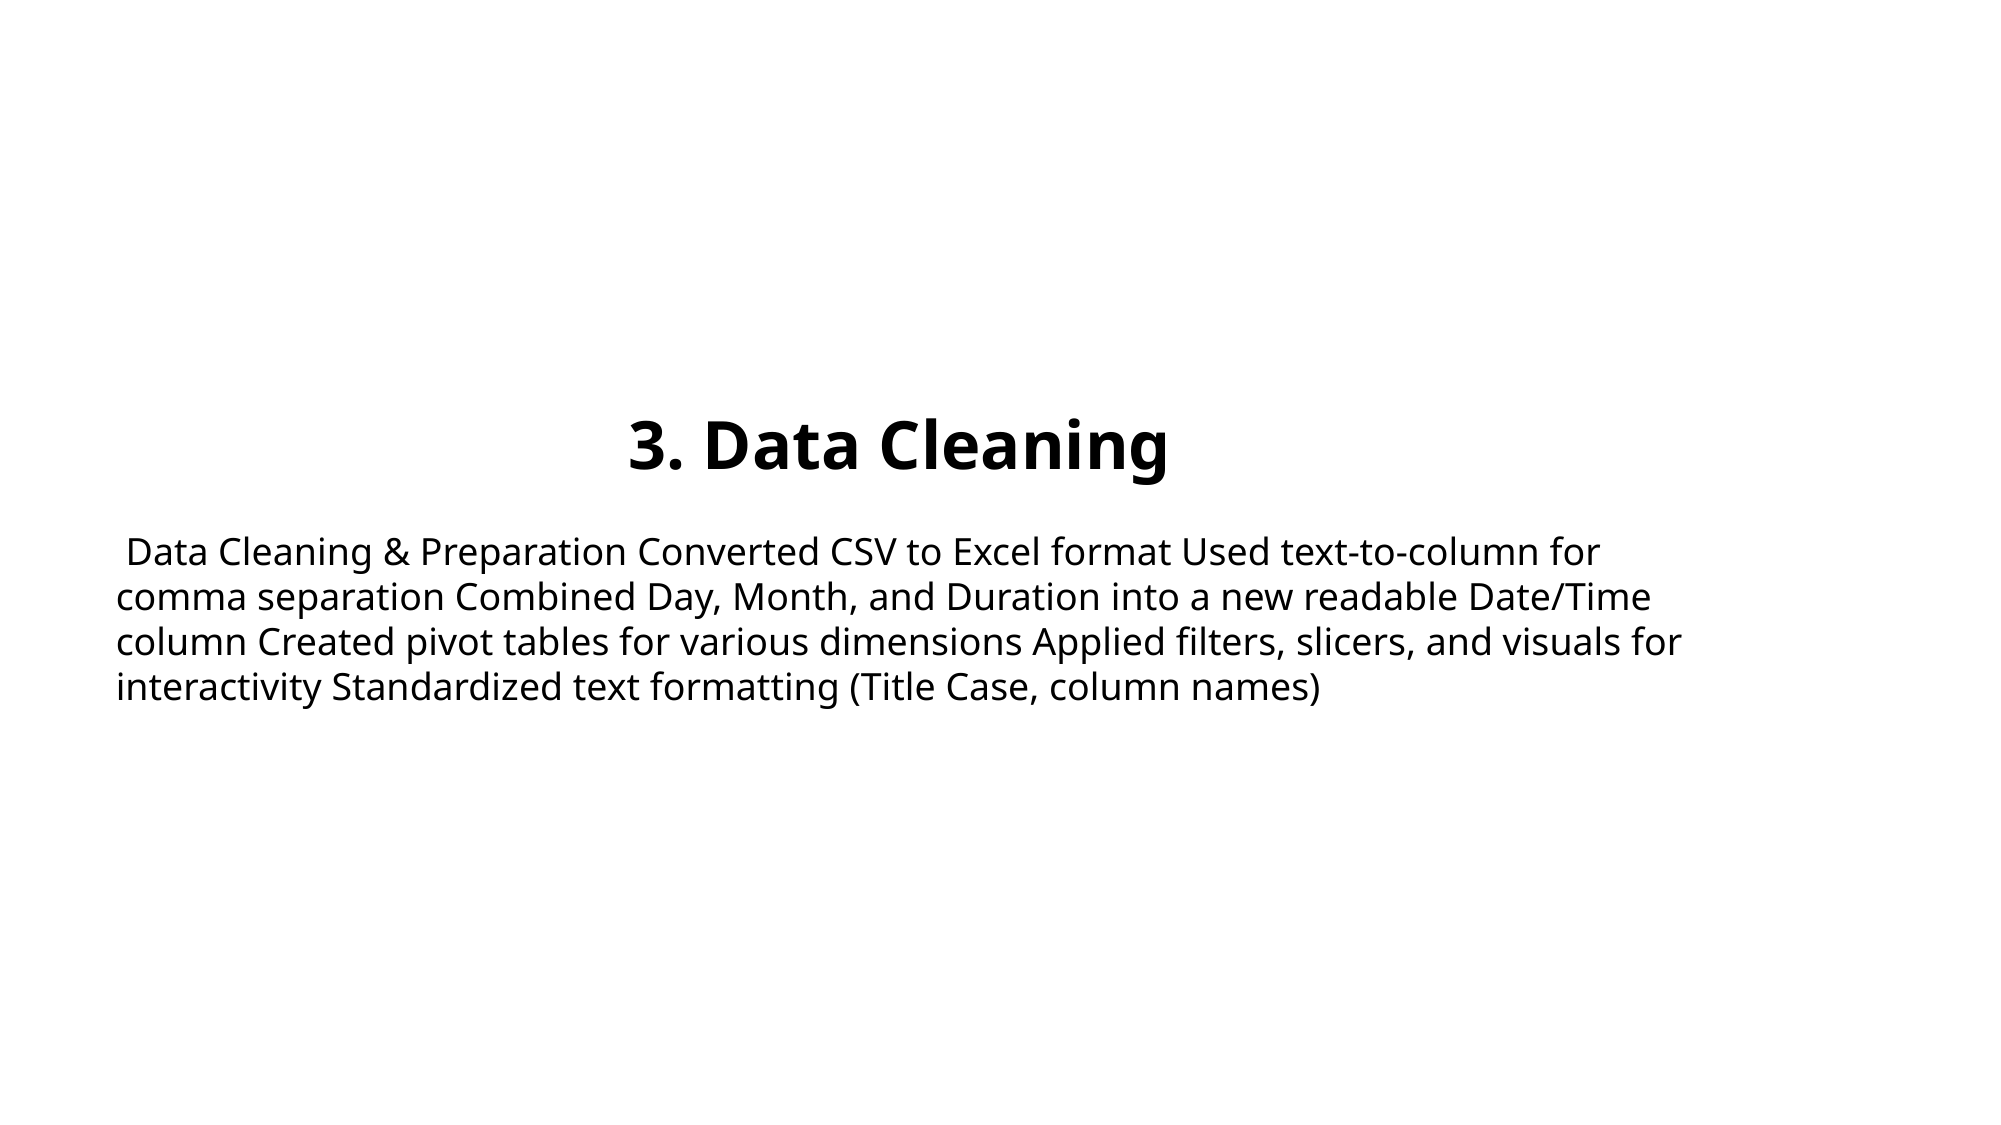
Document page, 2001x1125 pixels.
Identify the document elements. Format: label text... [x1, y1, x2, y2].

text_box 3. Data Cleaning Data Cleaning & Preparation Converted CSV to Excel format Used text-to-column for comma separation Combined Day, Month, and Duration into a new readable Date/Time column Created pivot tables for various dimensions Applied filters, slicers, and visuals for interactivity Standardized text formatting (Title Case, column names) [100, 395, 1727, 764]
